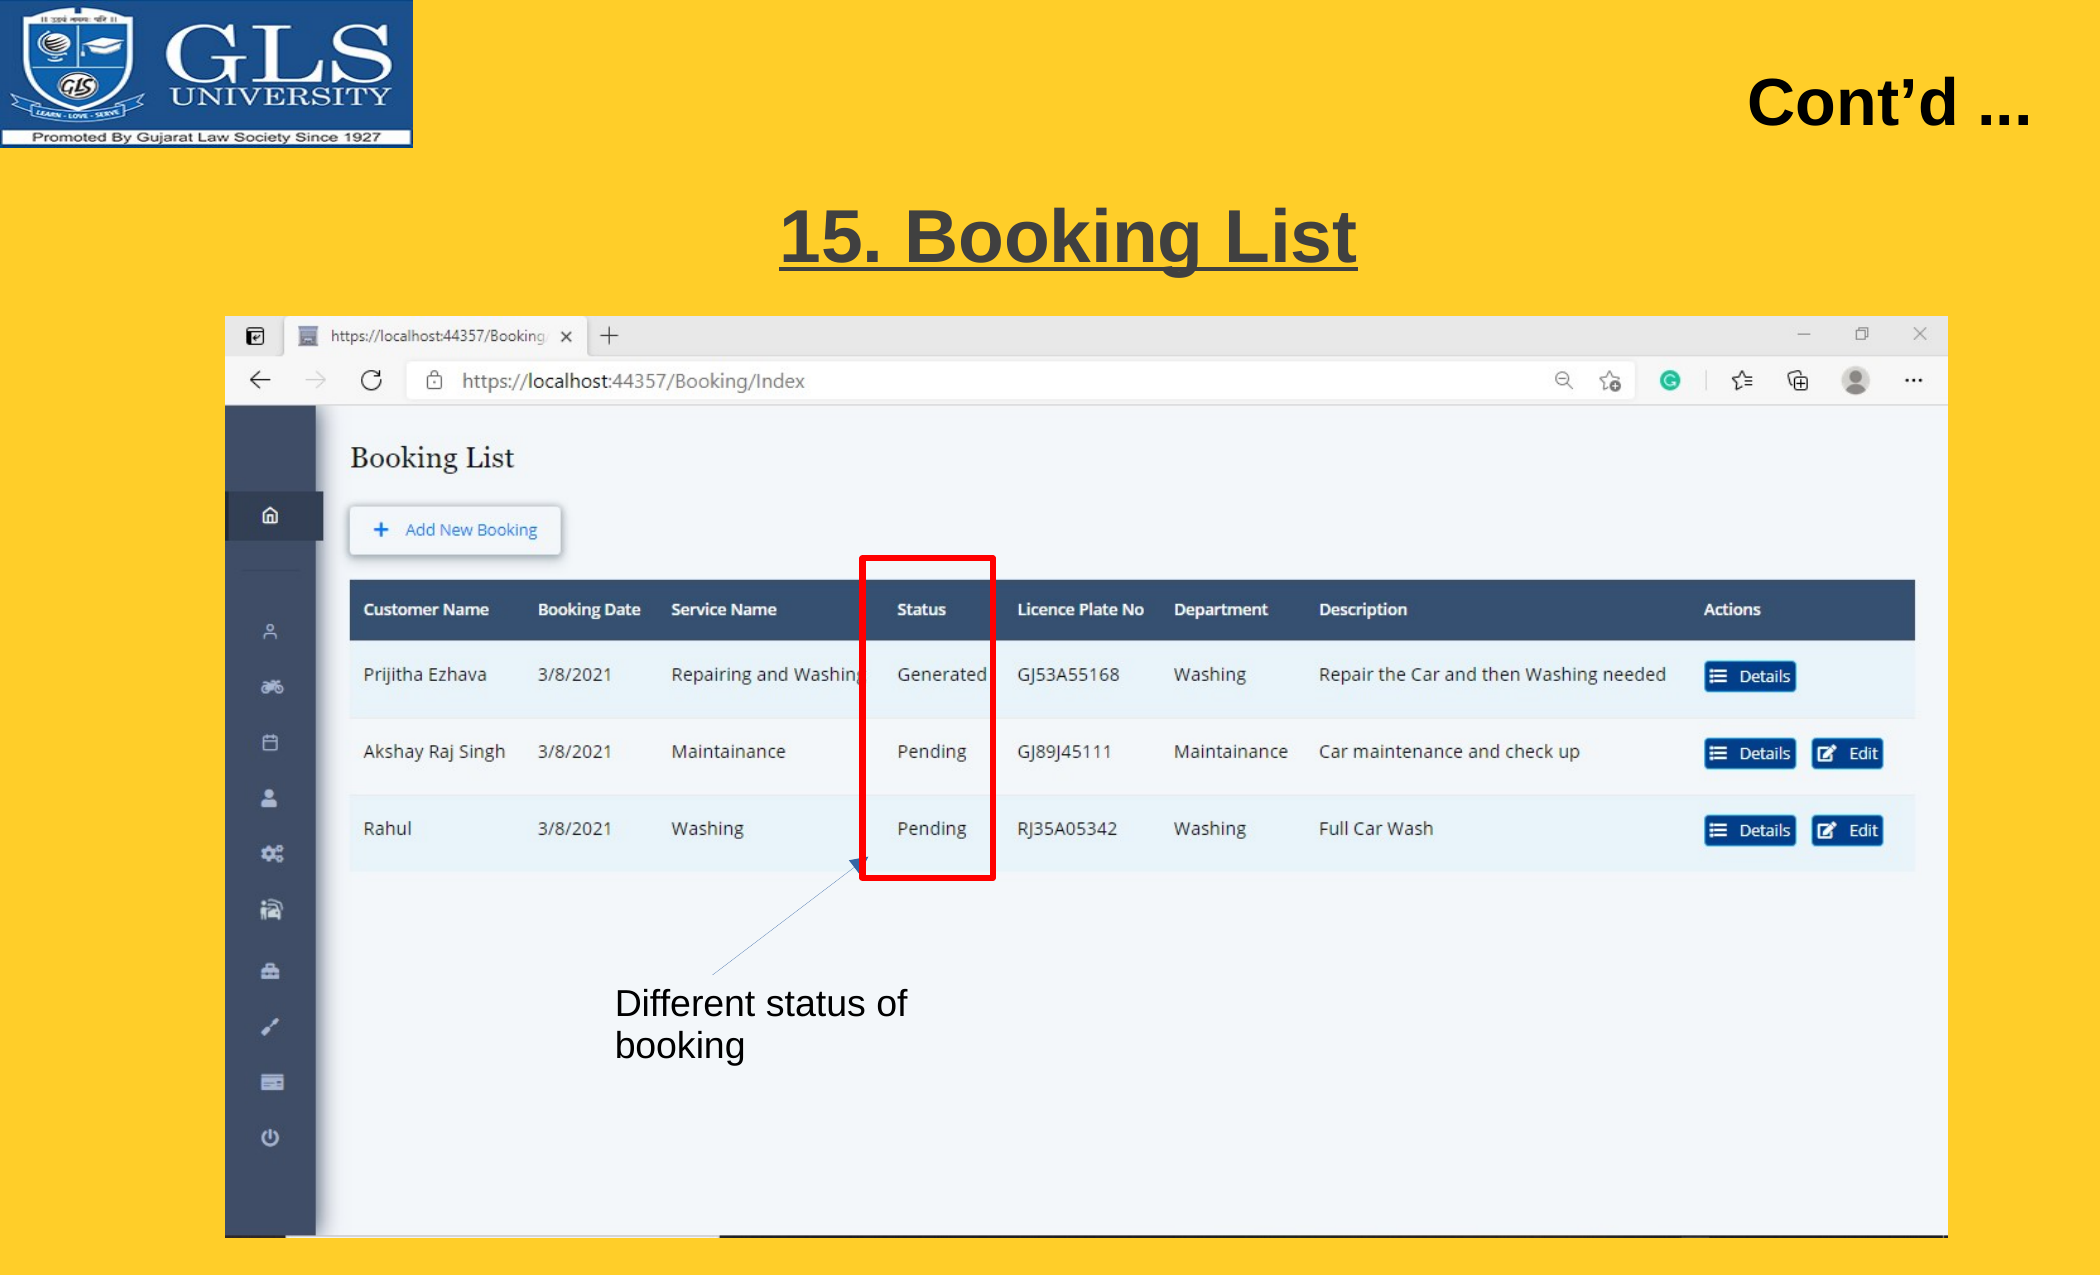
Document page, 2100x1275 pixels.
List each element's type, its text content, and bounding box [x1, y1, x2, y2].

text_box Cont’d ... [1732, 57, 2063, 147]
text_box [862, 558, 993, 879]
text_box Different status of booking [600, 975, 1013, 1074]
picture [0, 0, 413, 148]
picture [225, 316, 1948, 1238]
text_box 15. Booking List [712, 187, 1426, 316]
